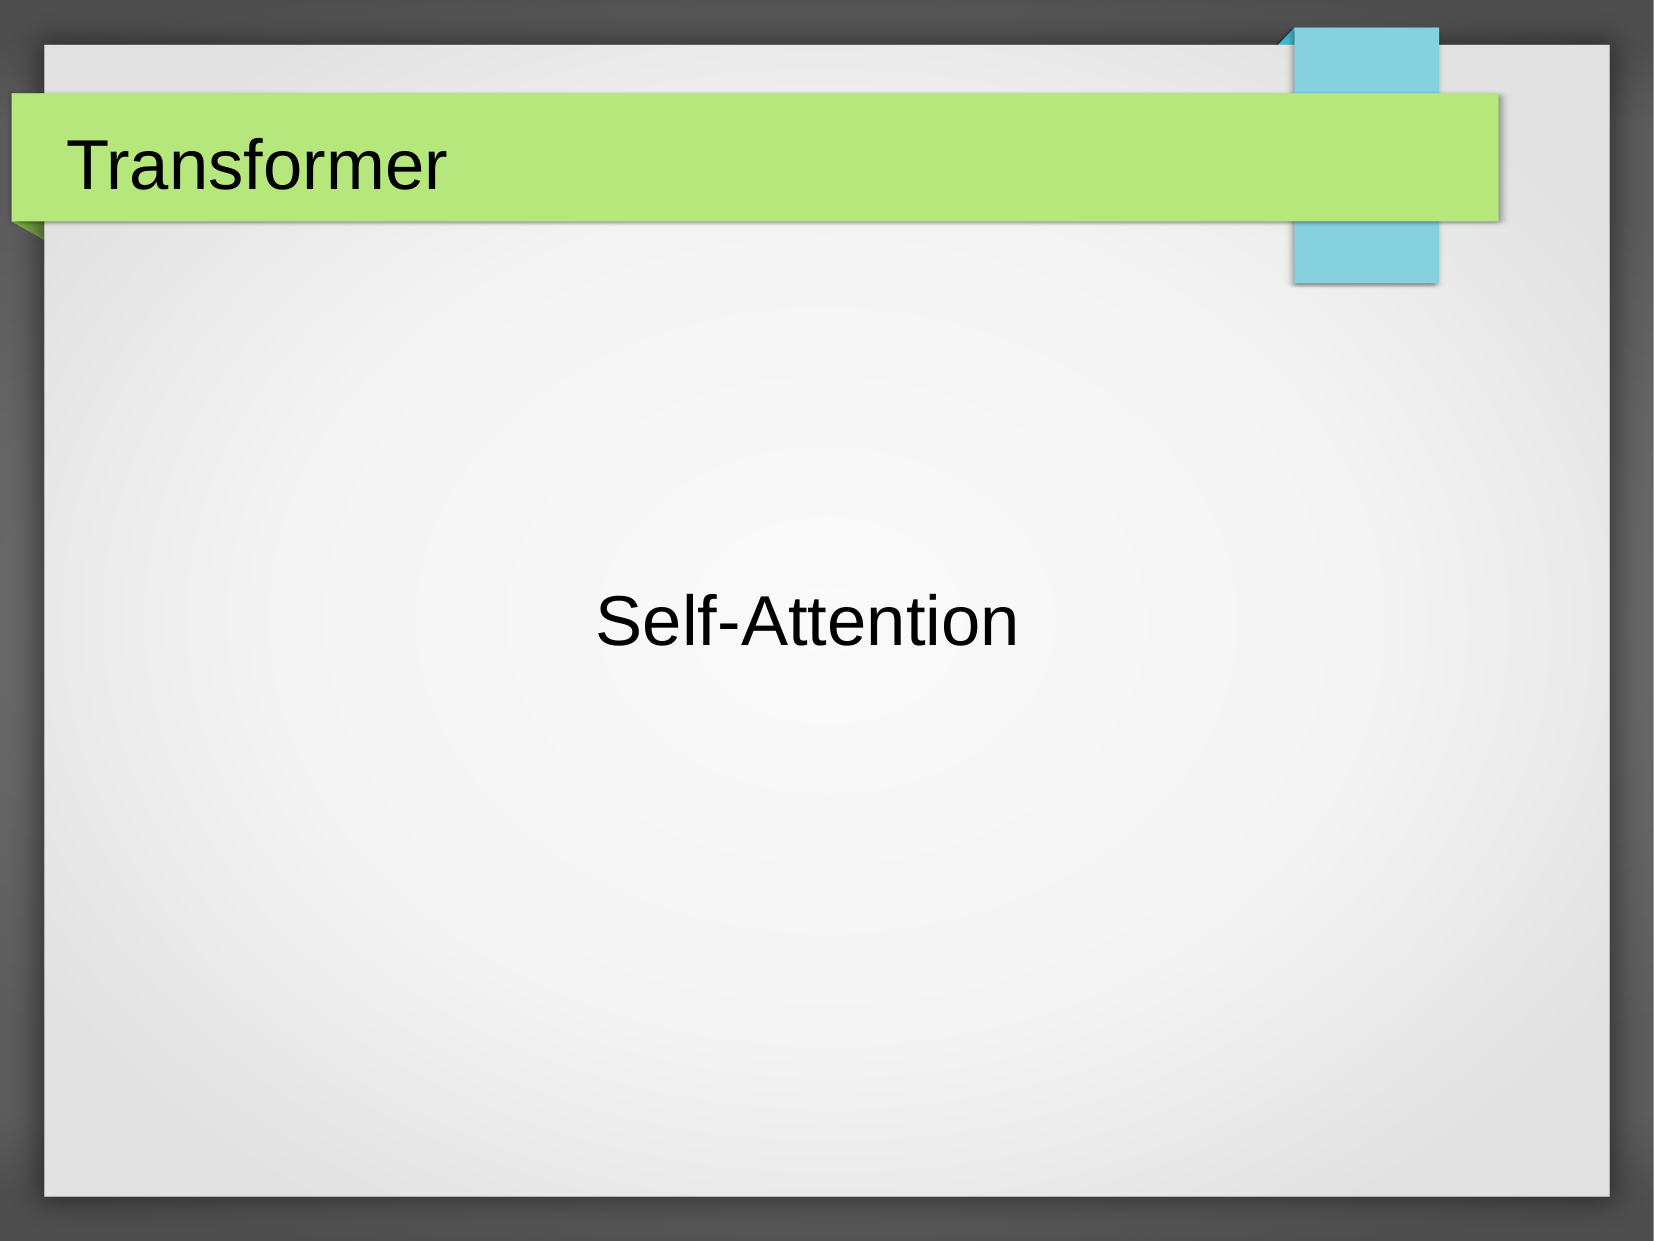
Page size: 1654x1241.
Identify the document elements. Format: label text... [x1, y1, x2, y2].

text_box Self-Attention [581, 573, 1075, 668]
picture [0, 0, 1654, 1241]
title Transformer [46, 125, 1441, 206]
